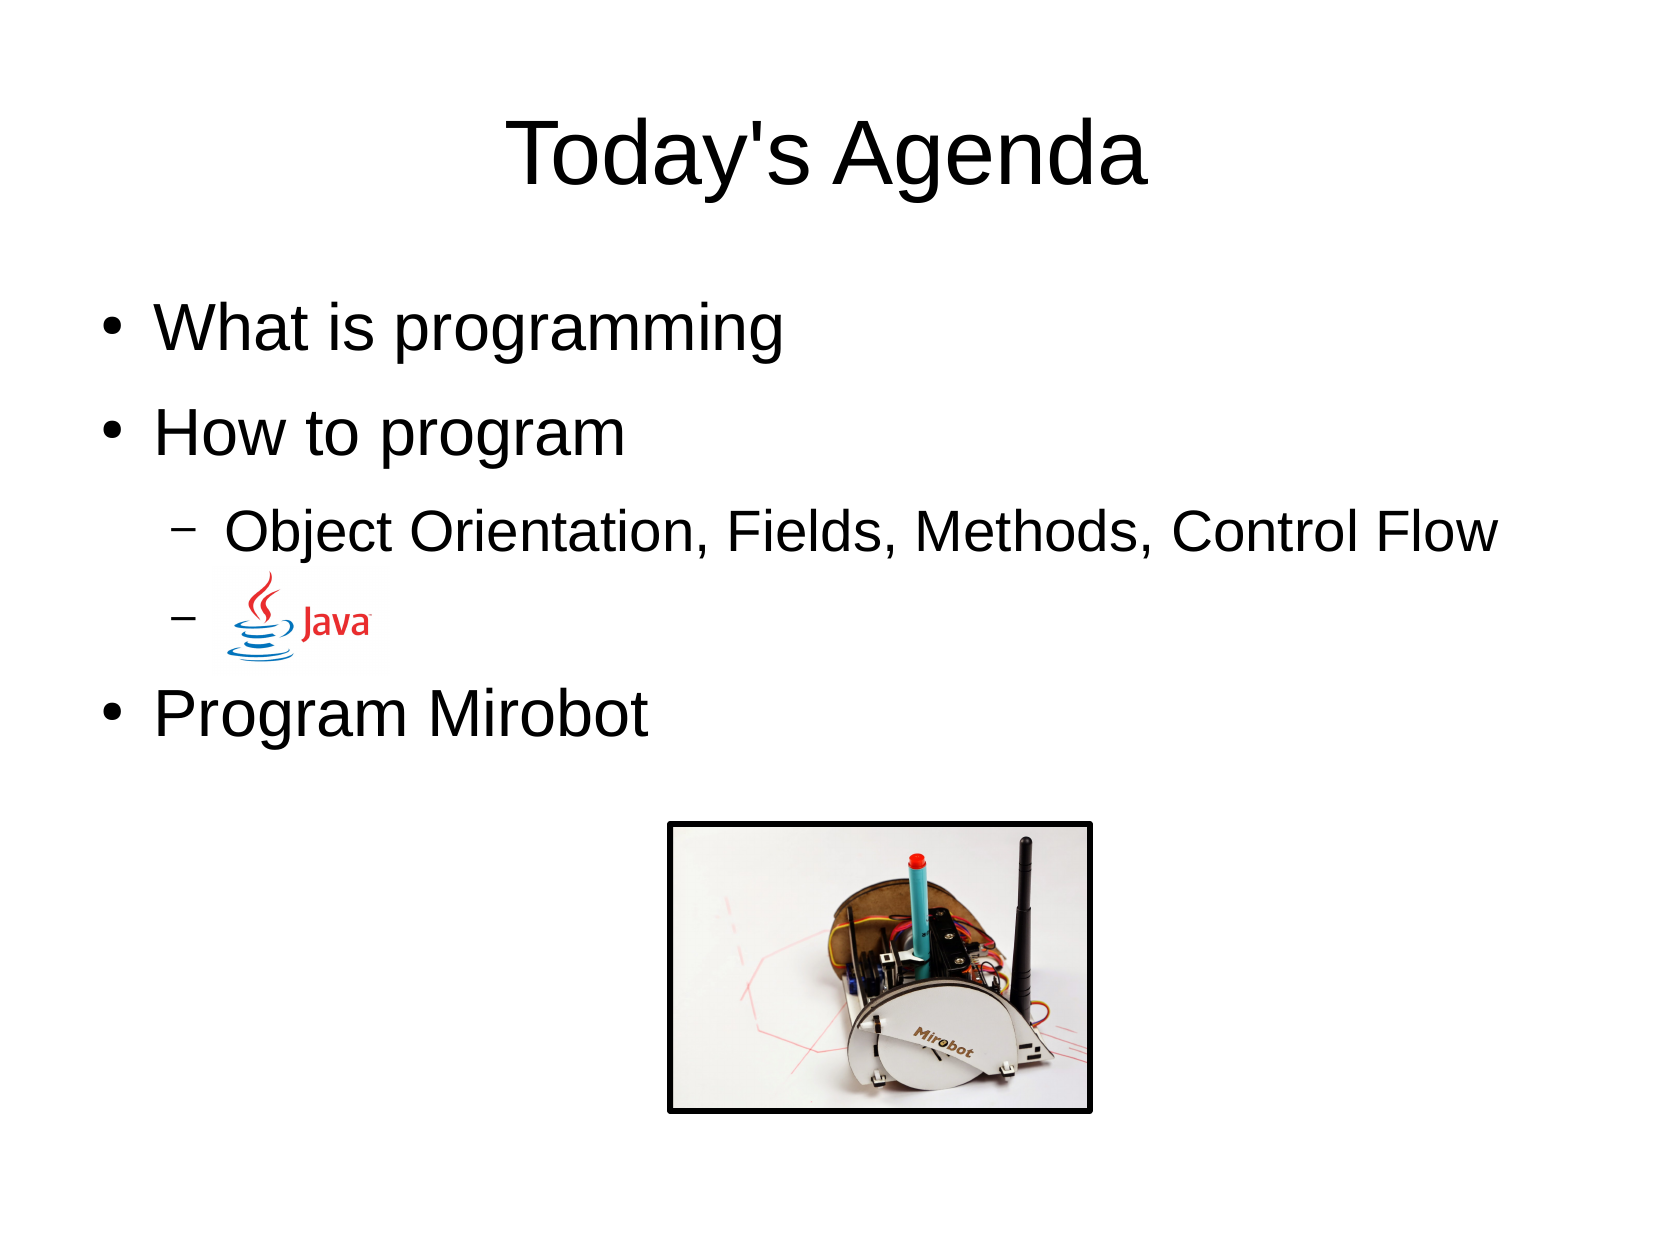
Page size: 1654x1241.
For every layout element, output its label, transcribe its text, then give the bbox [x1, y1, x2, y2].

picture [673, 826, 1087, 1108]
list What is programming How to program Object Orientation, Fields, Methods, Control Flow Program Mirobot [82, 290, 1571, 1010]
title Today's Agenda [82, 49, 1571, 257]
picture [212, 566, 390, 676]
